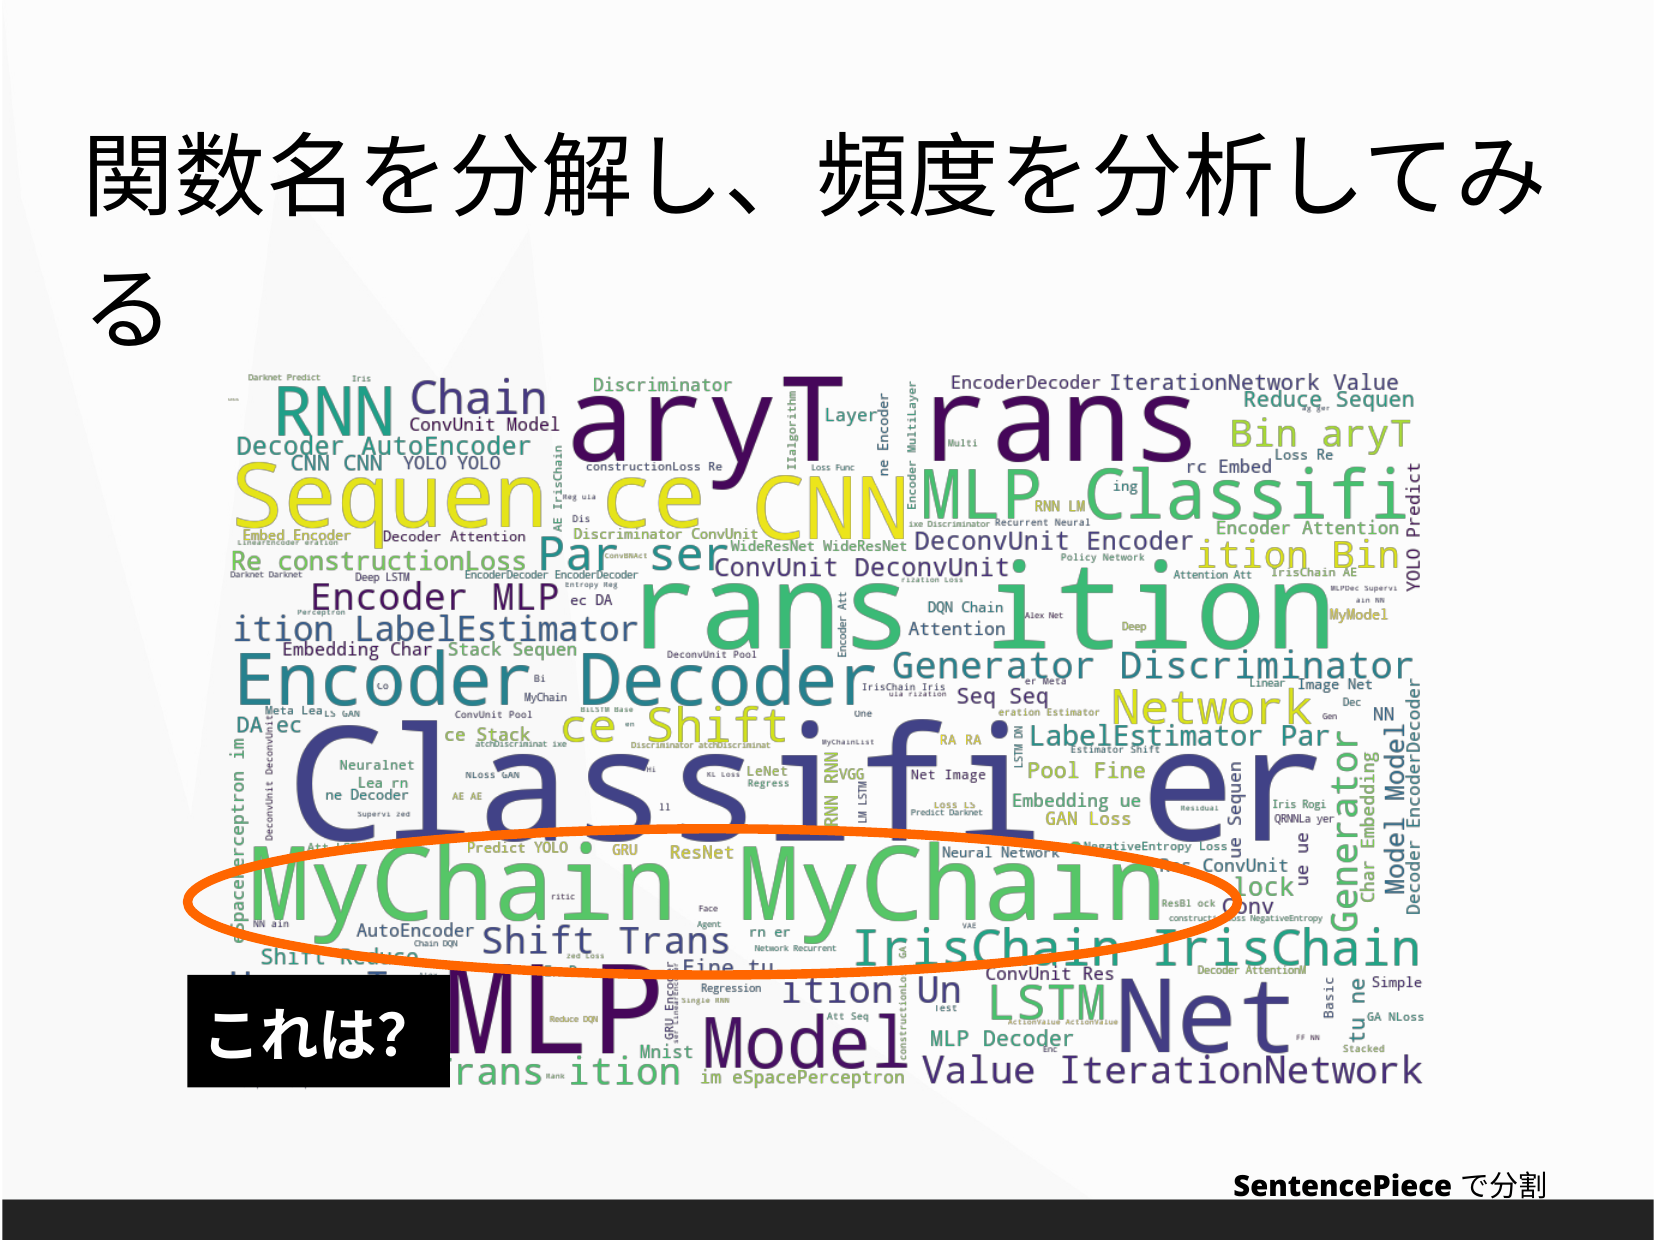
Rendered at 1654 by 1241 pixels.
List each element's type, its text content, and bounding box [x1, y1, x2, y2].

title 関数名を分解し、頻度を分析してみる [82, 132, 1571, 340]
picture [2, 0, 1654, 1241]
text_box SentencePieceで分割 [1162, 1162, 1654, 1201]
text_box これは？ [187, 974, 450, 1088]
